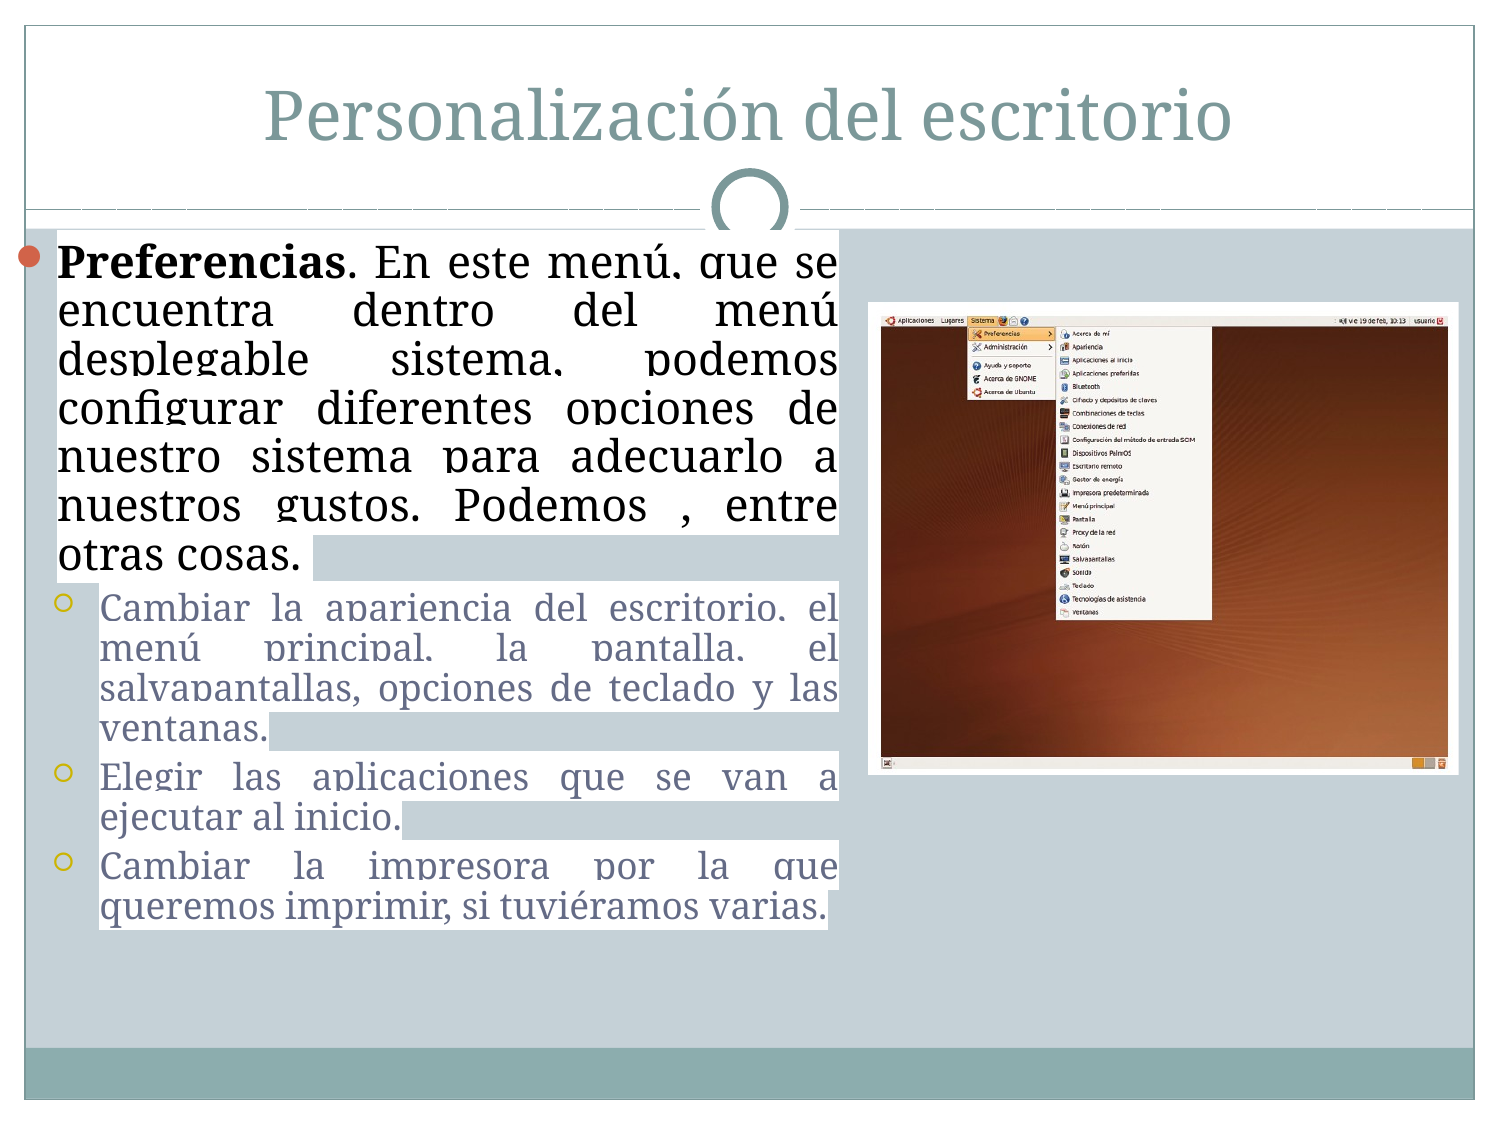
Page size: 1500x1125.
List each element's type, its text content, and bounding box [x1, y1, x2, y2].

picture [868, 302, 1459, 775]
title Personalización del escritorio [49, 37, 1450, 162]
list Preferencias. En este menú, que se encuentra dentro del menú desplegable sistema, podemos configurar diferentes opciones de nuestro sistema para adecuarlo a nuestros gustos. Podemos , entre otras cosas. Cambiar la apariencia del escritorio, el menú principal, la pantalla, el salvapantallas, opciones de teclado y las ventanas. Elegir las aplicaciones que se van a ejecutar al inicio. Cambiar la impresora por la que queremos imprimir, si tuviéramos varias. [0, 231, 855, 982]
